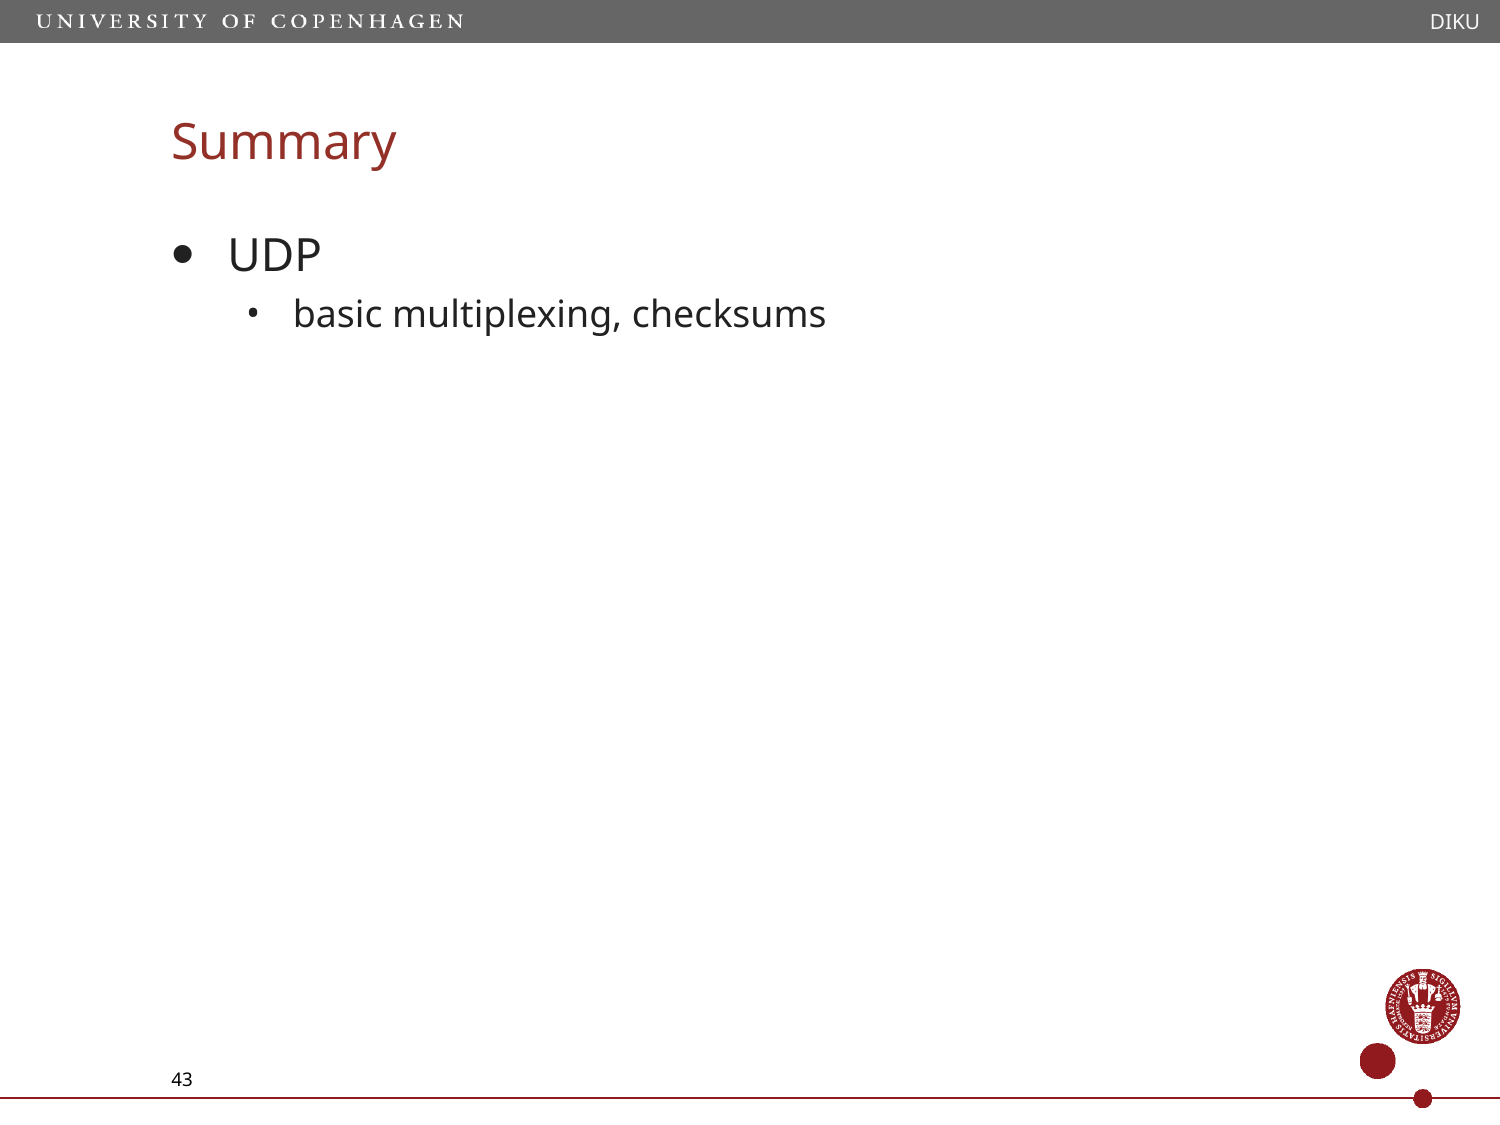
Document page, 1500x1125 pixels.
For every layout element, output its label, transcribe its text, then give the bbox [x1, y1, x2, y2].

title Summary [171, 75, 1329, 171]
list UDP basic multiplexing, checksums [171, 225, 1329, 900]
text_box DIKU [469, 0, 1495, 43]
picture [0, 910, 1500, 1122]
text_box <number> [171, 1067, 522, 1092]
